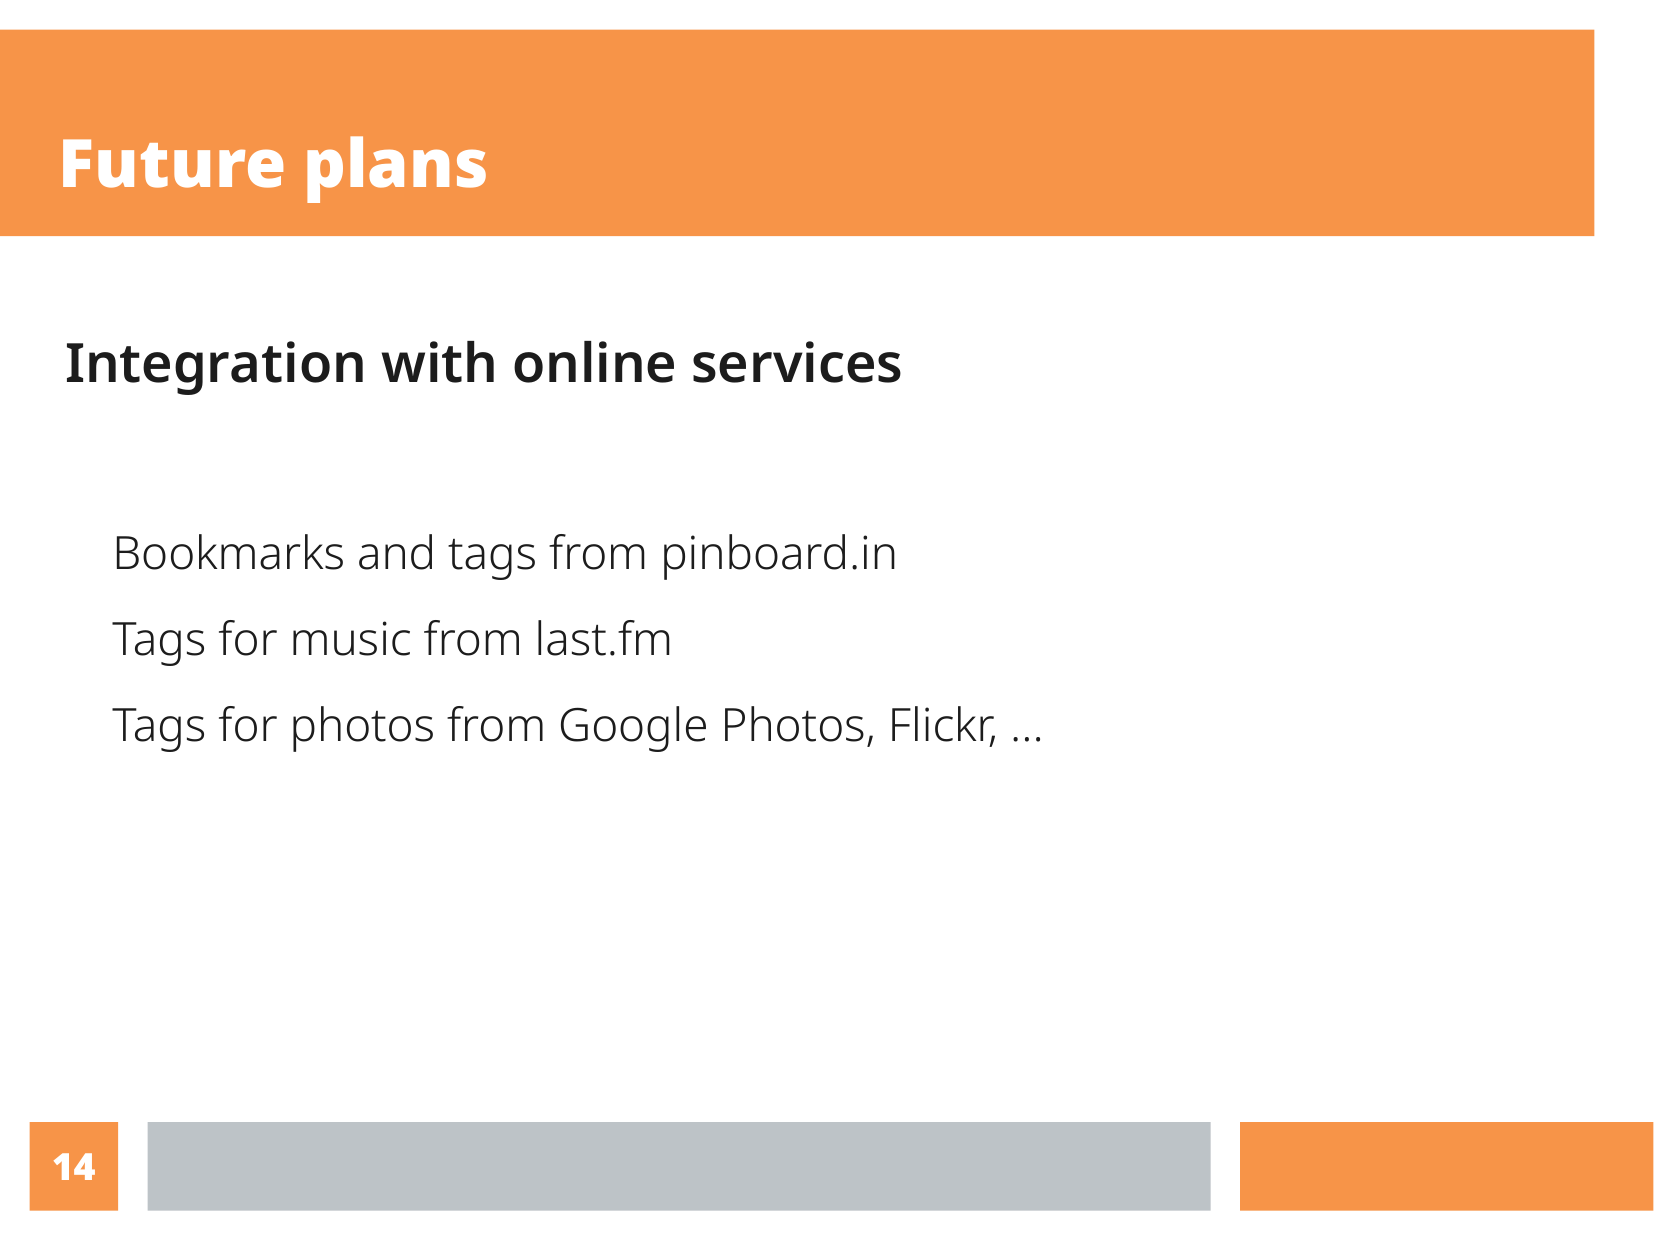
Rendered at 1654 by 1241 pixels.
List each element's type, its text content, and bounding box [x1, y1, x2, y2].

list Integration with online services Bookmarks and tags from pinboard.in Tags for music from last.fm Tags for photos from Google Photos, Flickr, ... [64, 324, 1571, 1093]
title Future plans [59, 59, 1595, 207]
